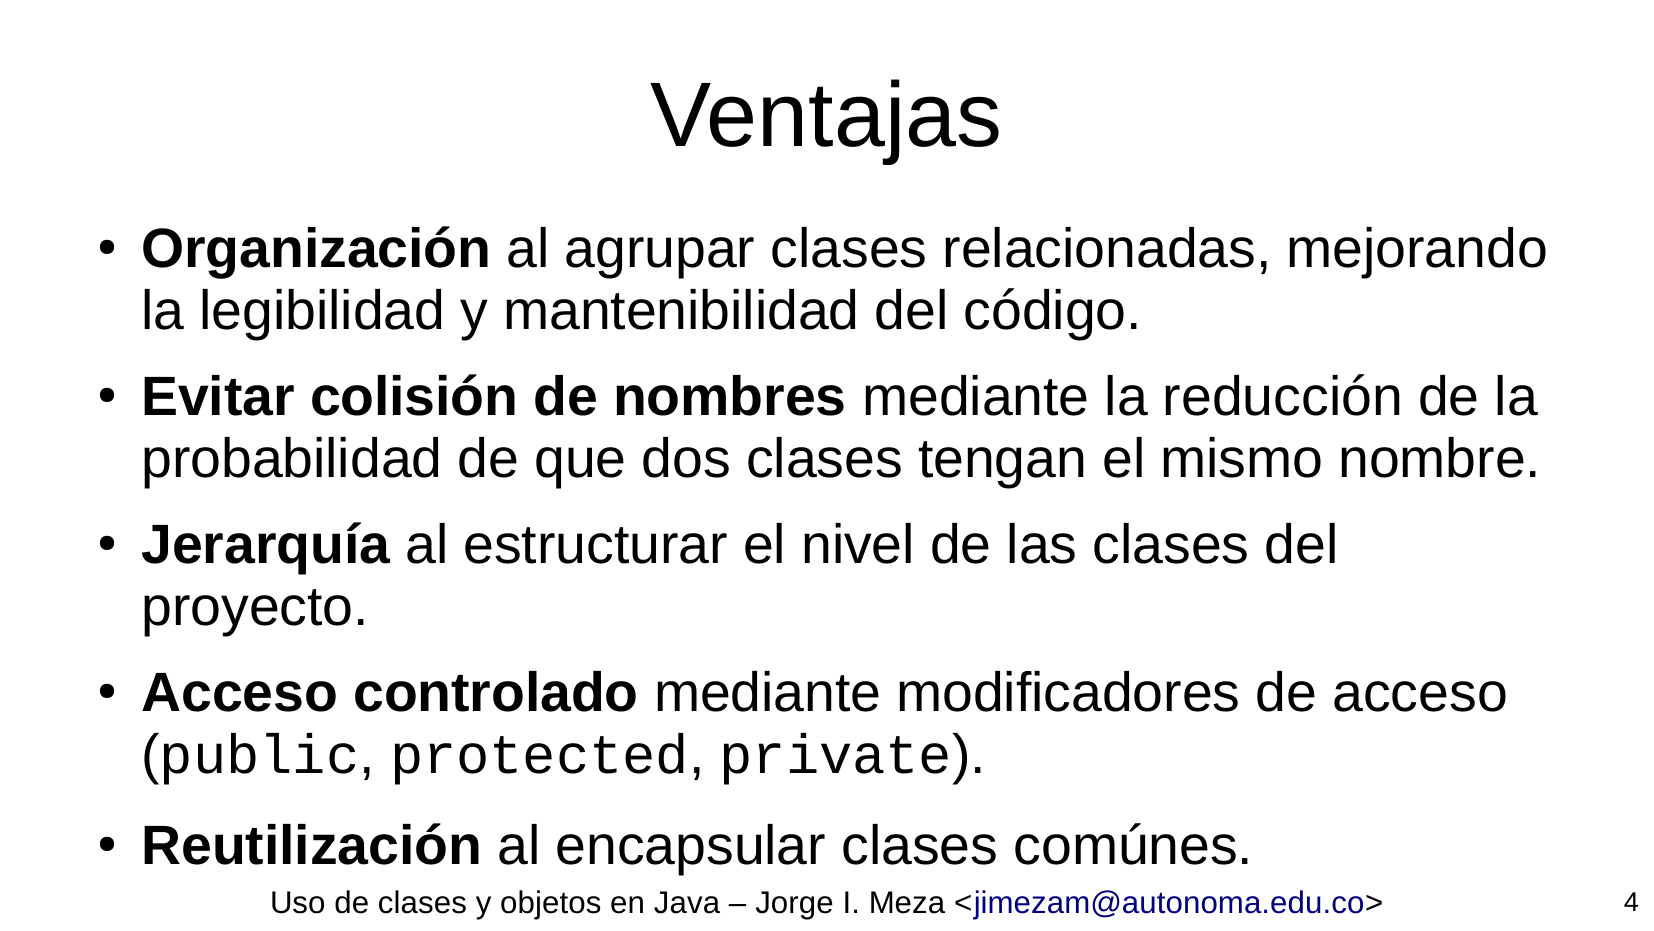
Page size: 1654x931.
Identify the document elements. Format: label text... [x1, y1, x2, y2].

title Ventajas [82, 37, 1571, 193]
list Organización al agrupar clases relacionadas, mejorando la legibilidad y mantenibilidad del código. Evitar colisión de nombres mediante la reducción de la probabilidad de que dos clases tengan el mismo nombre. Jerarquía al estructurar el nivel de las clases del proyecto. Acceso controlado mediante modificadores de acceso (public, protected, private). Reutilización al encapsular clases comúnes. [82, 217, 1571, 879]
